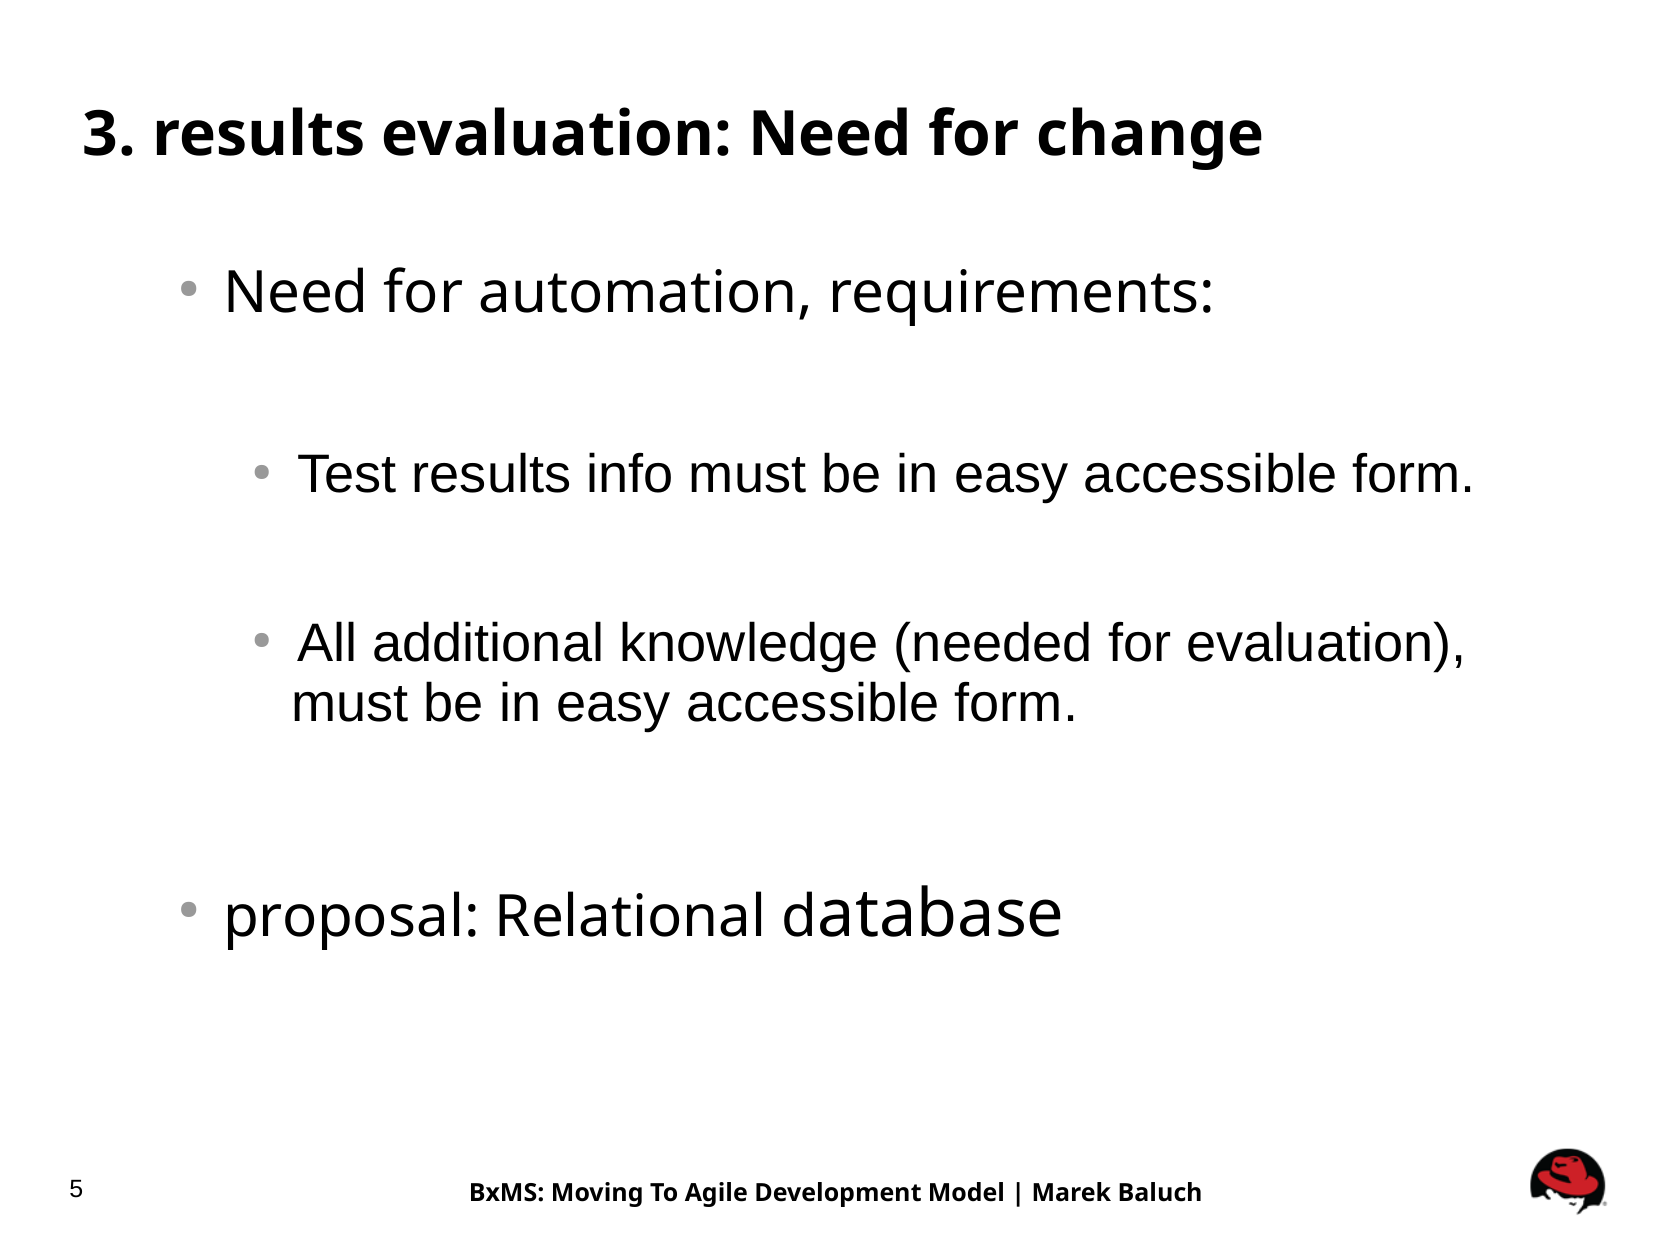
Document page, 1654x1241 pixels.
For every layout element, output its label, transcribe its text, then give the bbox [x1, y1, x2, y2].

list Need for automation, requirements: Test results info must be in easy accessible form. All additional knowledge (needed for evaluation), must be in easy accessible form. proposal: Relational database [86, 250, 1576, 1141]
title 3. results evaluation: Need for change [82, 37, 1571, 226]
picture [1529, 1146, 1613, 1224]
